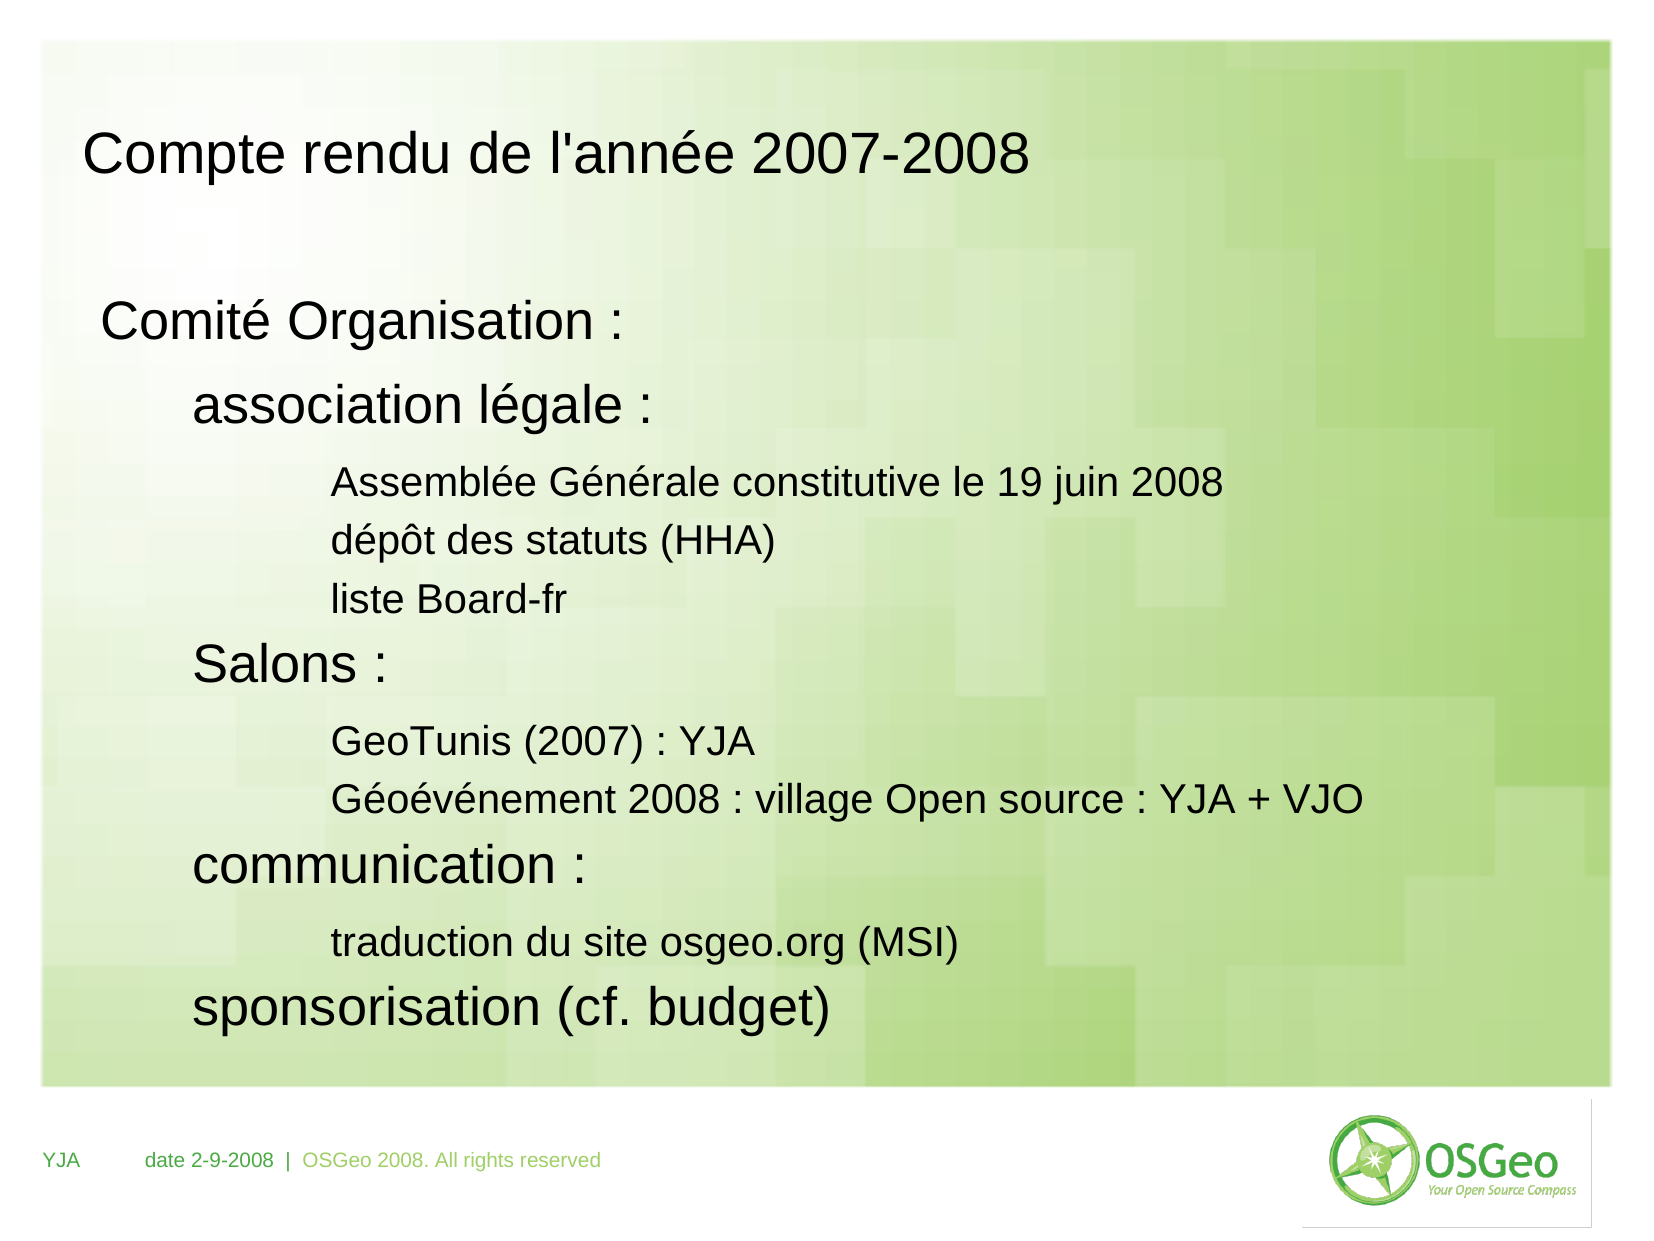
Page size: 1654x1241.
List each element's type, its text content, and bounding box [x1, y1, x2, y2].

picture [0, 1, 1654, 1239]
list Comité Organisation : association légale : Assemblée Générale constitutive le 19 juin 2008 dépôt des statuts (HHA) liste Board-fr Salons : GeoTunis (2007) : YJA Géoévénement 2008 : village Open source : YJA + VJO communication : traduction du site osgeo.org (MSI) sponsorisation (cf. budget) [82, 290, 1571, 1231]
title Compte rendu de l'année 2007-2008 [82, 49, 1571, 257]
